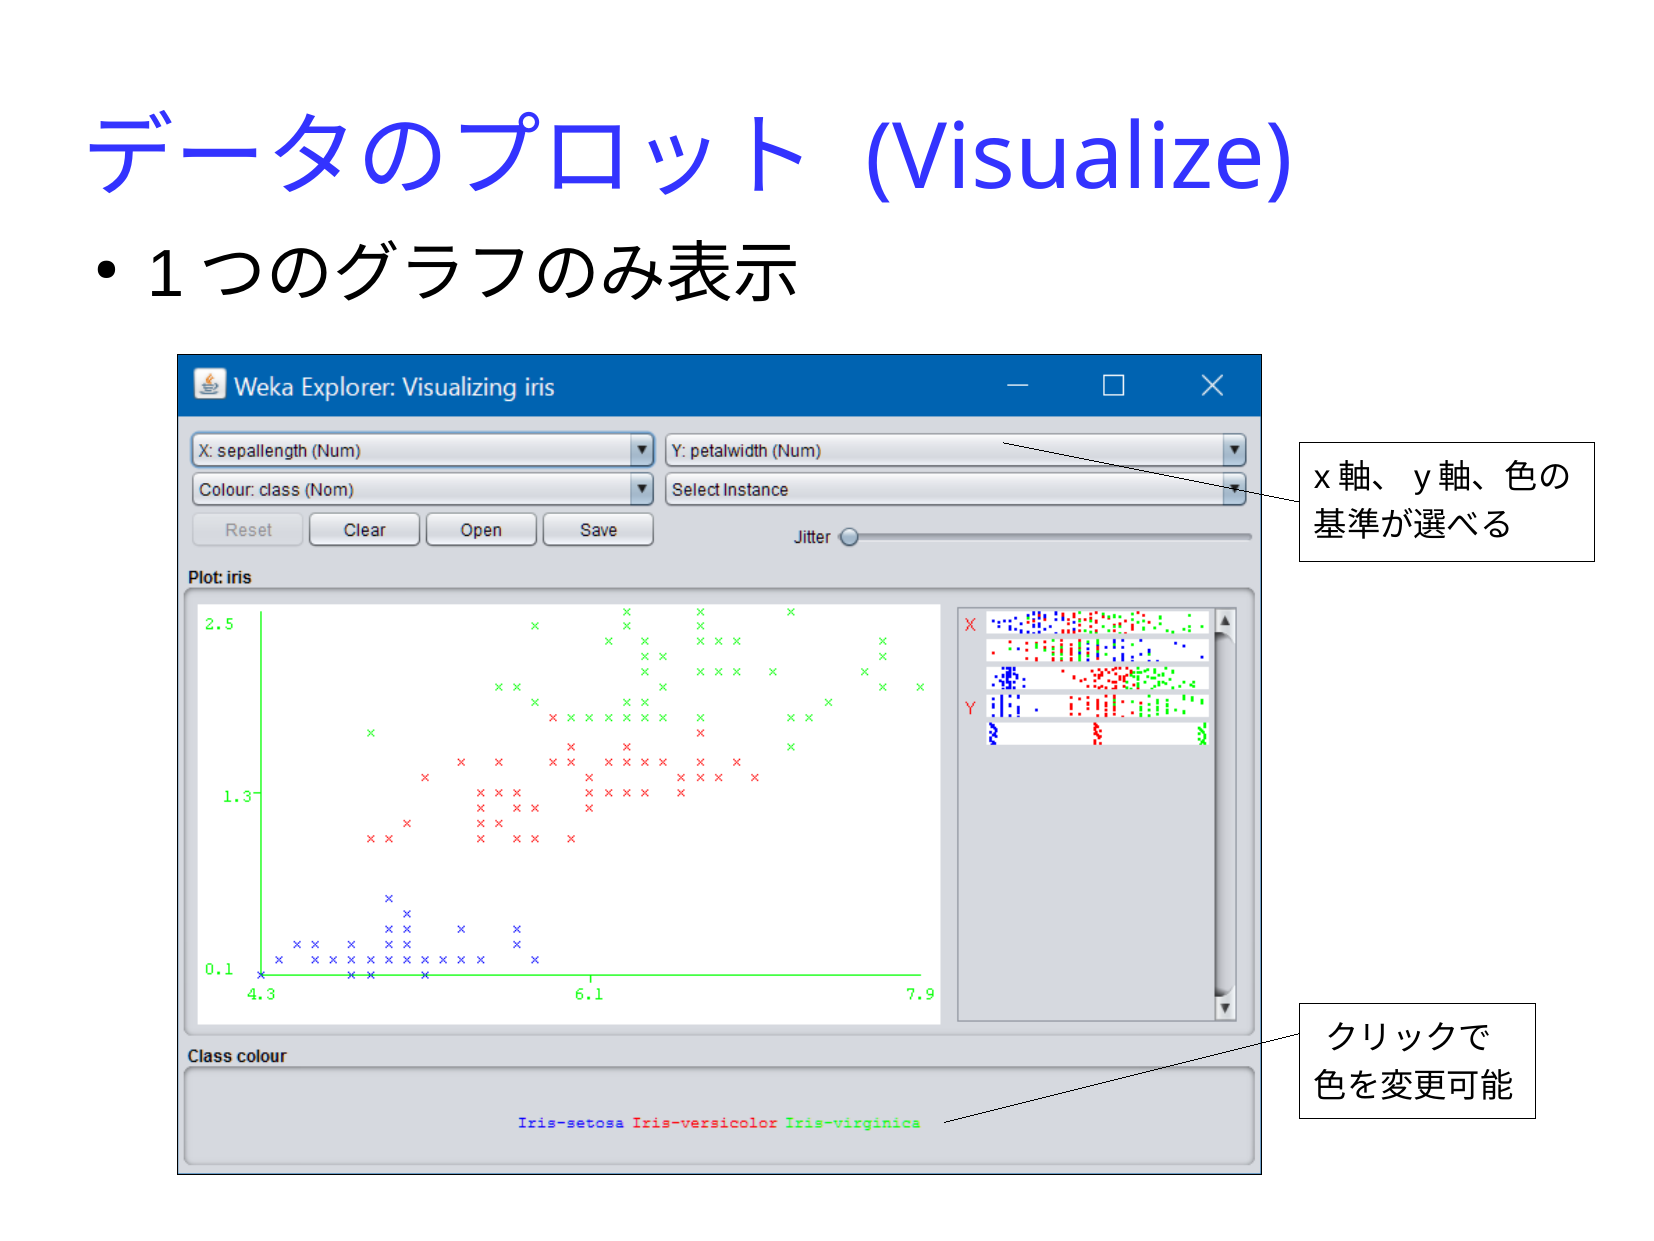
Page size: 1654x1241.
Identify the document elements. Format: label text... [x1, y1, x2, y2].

picture [177, 945, 1262, 1175]
list 1つのグラフのみ表示 [76, 225, 1565, 945]
title データのプロット (Visualize) [82, 49, 1571, 257]
text_box x軸、y軸、色の 基準が選べる [1299, 442, 1595, 562]
text_box クリックで色を変更可能 [1299, 1003, 1536, 1119]
